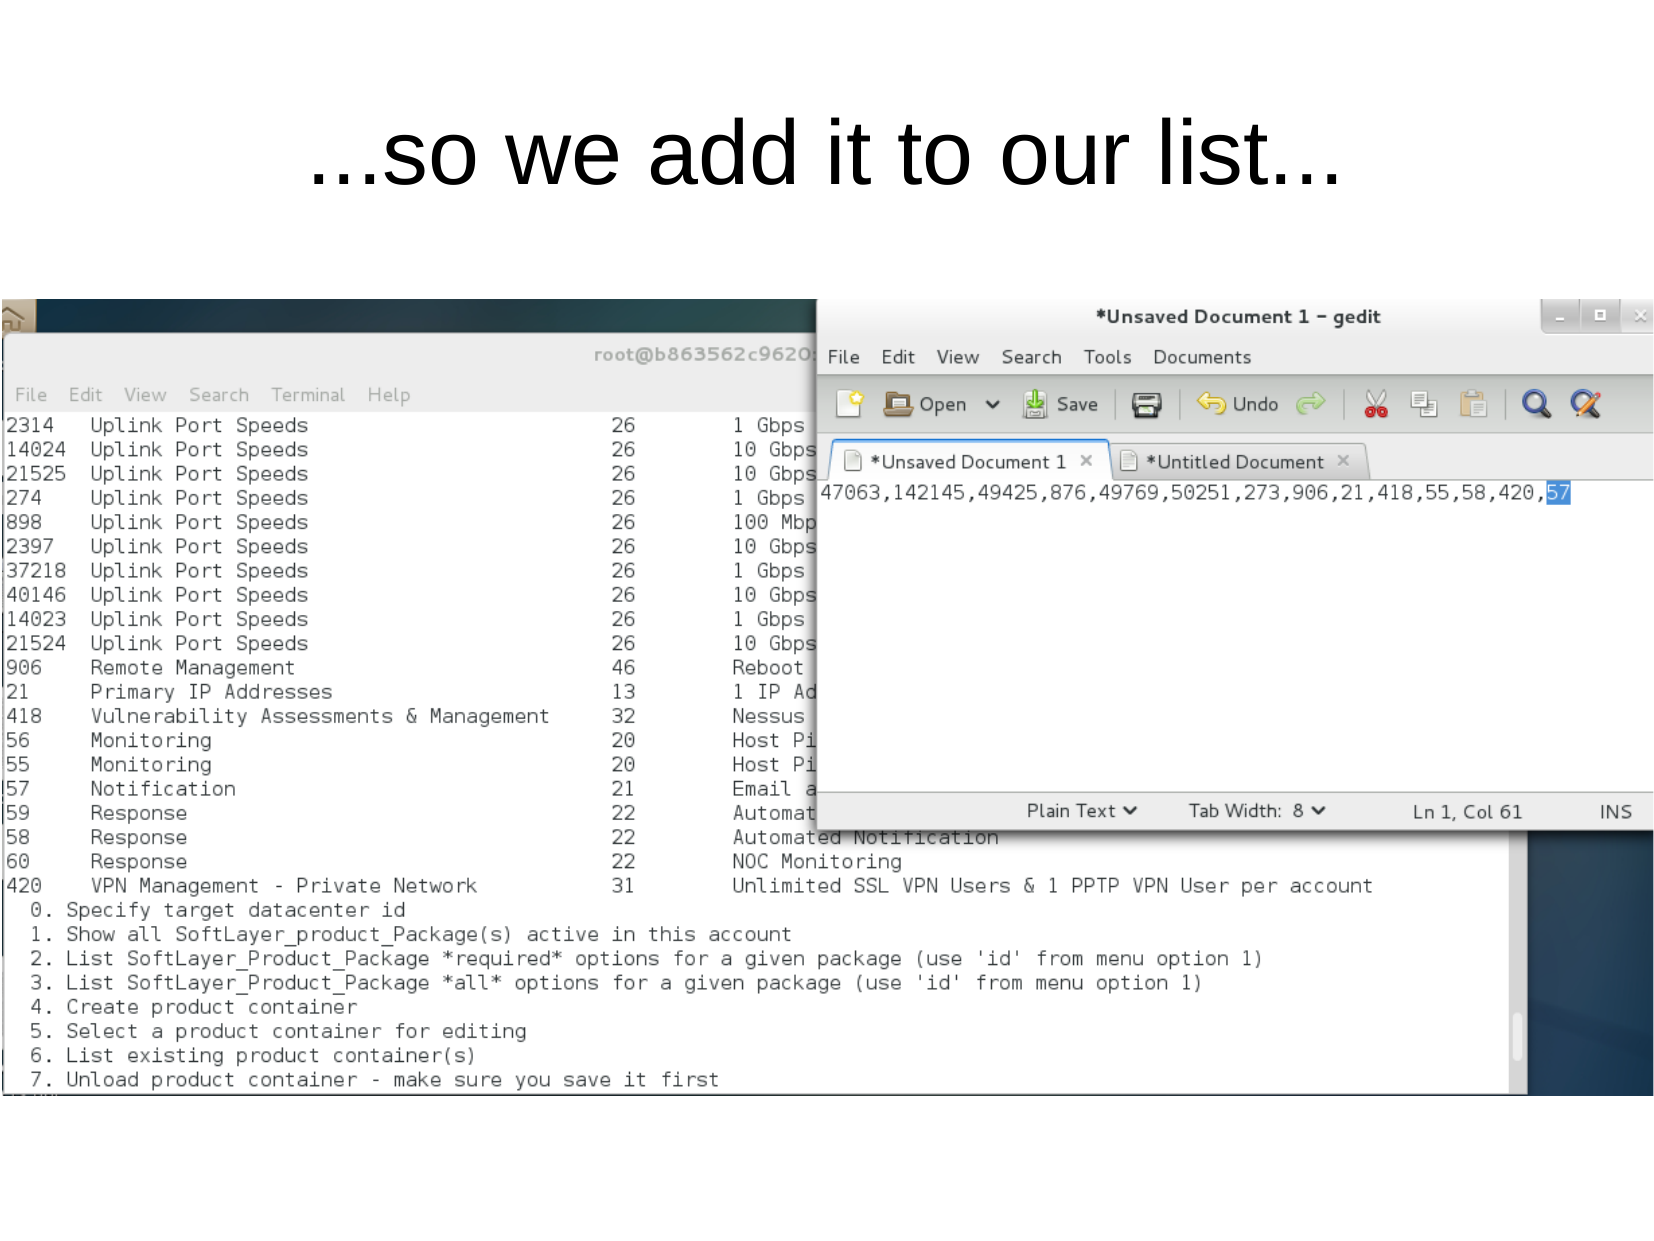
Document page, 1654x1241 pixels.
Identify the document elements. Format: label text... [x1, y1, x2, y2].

title ...so we add it to our list... [82, 49, 1571, 257]
picture [2, 299, 1654, 1096]
